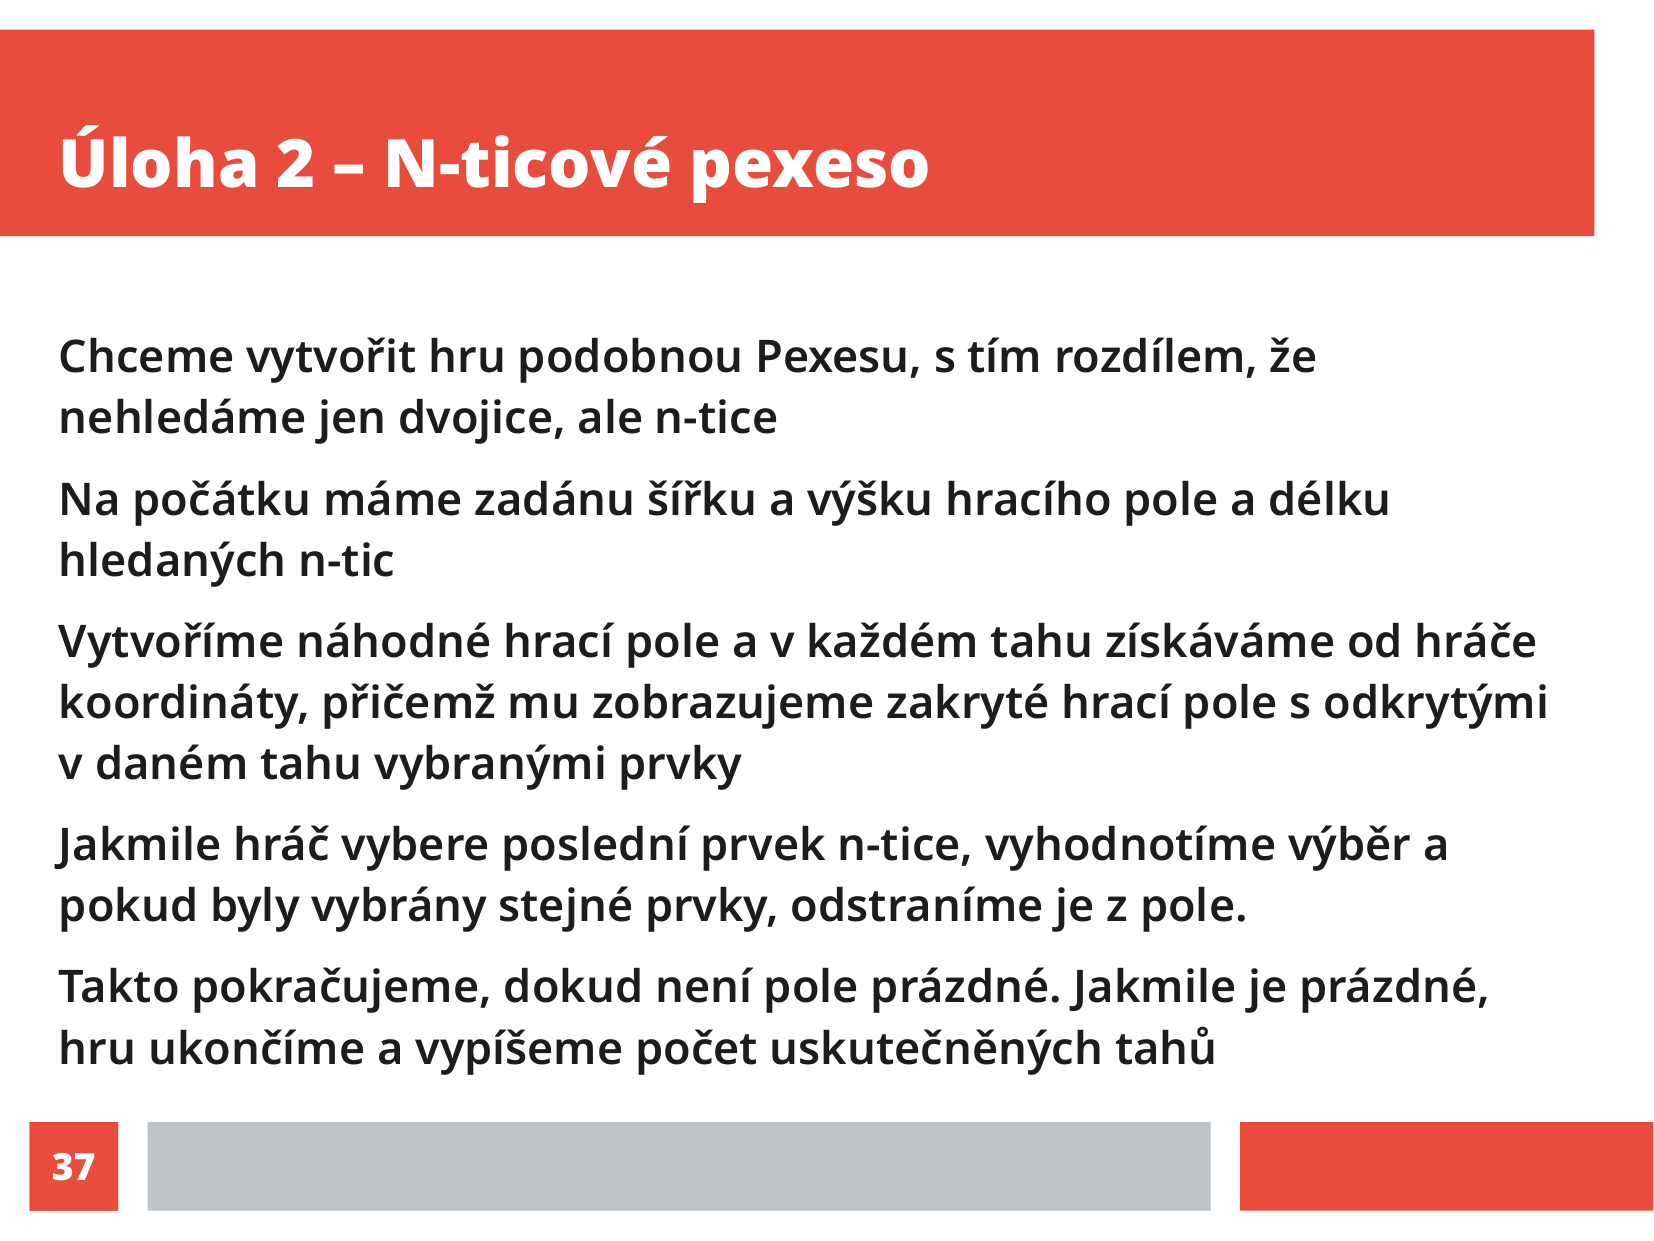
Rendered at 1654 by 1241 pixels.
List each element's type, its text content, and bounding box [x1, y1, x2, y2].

title Úloha 2 – N-ticové pexeso [59, 59, 1595, 207]
list Chceme vytvořit hru podobnou Pexesu, s tím rozdílem, že nehledáme jen dvojice, ale n-tice Na počátku máme zadánu šířku a výšku hracího pole a délku hledaných n-tic Vytvoříme náhodné hrací pole a v každém tahu získáváme od hráče koordináty, přičemž mu zobrazujeme zakryté hrací pole s odkrytými v daném tahu vybranými prvky Jakmile hráč vybere poslední prvek n-tice, vyhodnotíme výběr a pokud byly vybrány stejné prvky, odstraníme je z pole. Takto pokračujeme, dokud není pole prázdné. Jakmile je prázdné, hru ukončíme a vypíšeme počet uskutečněných tahů [59, 324, 1565, 1093]
